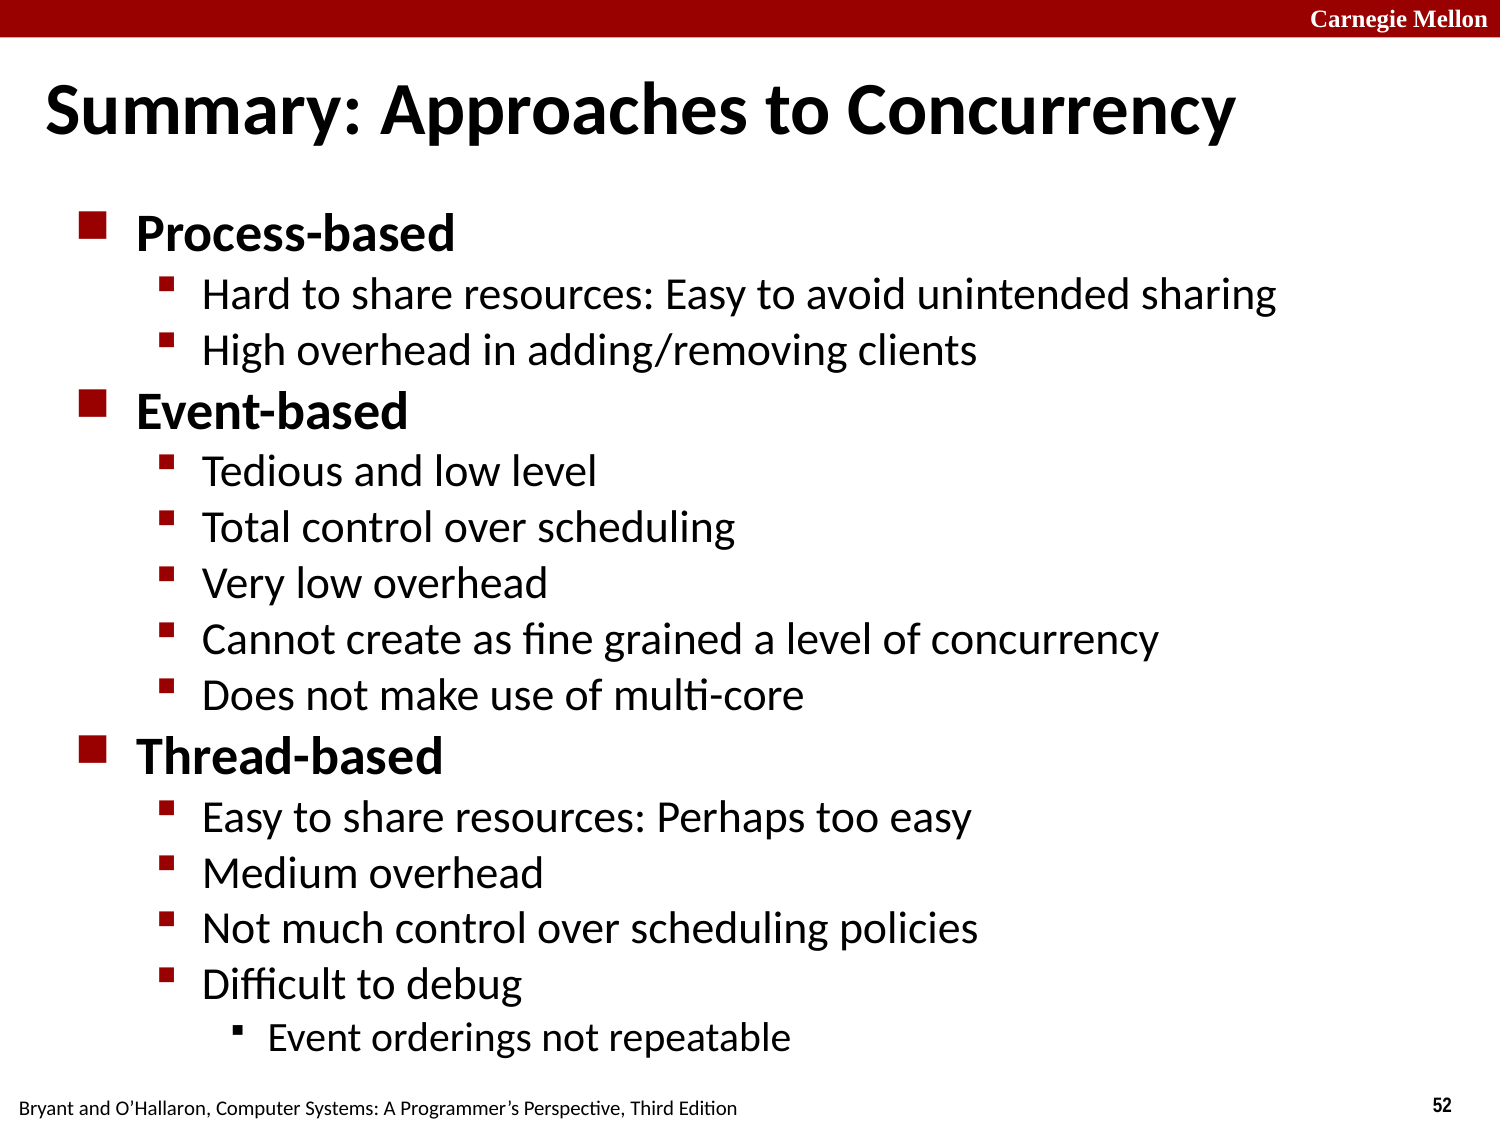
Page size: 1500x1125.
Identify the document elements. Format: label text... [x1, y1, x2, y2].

title Summary: Approaches to Concurrency [30, 40, 1441, 169]
list Process-based Hard to share resources: Easy to avoid unintended sharing High overhead in adding/removing clients Event-based Tedious and low level Total control over scheduling Very low overhead Cannot create as fine grained a level of concurrency Does not make use of multi-core Thread-based Easy to share resources: Perhaps too easy Medium overhead Not much control over scheduling policies Difficult to debug Event orderings not repeatable [65, 200, 1361, 1100]
